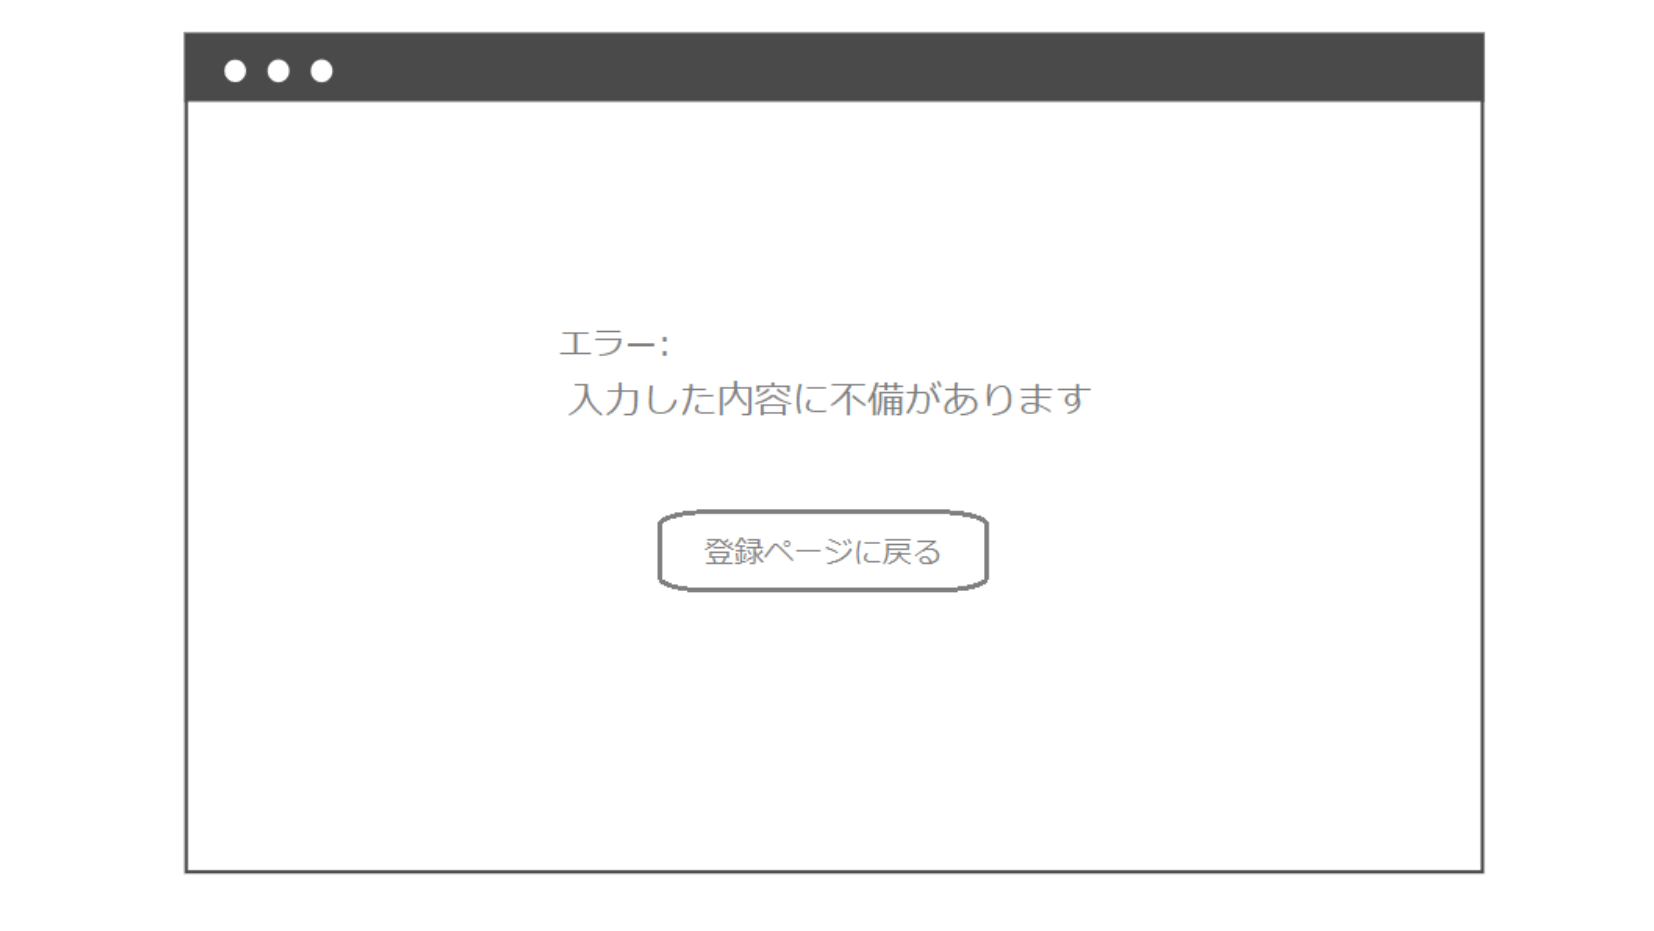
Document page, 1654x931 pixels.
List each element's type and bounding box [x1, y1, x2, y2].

picture [176, 26, 1493, 886]
